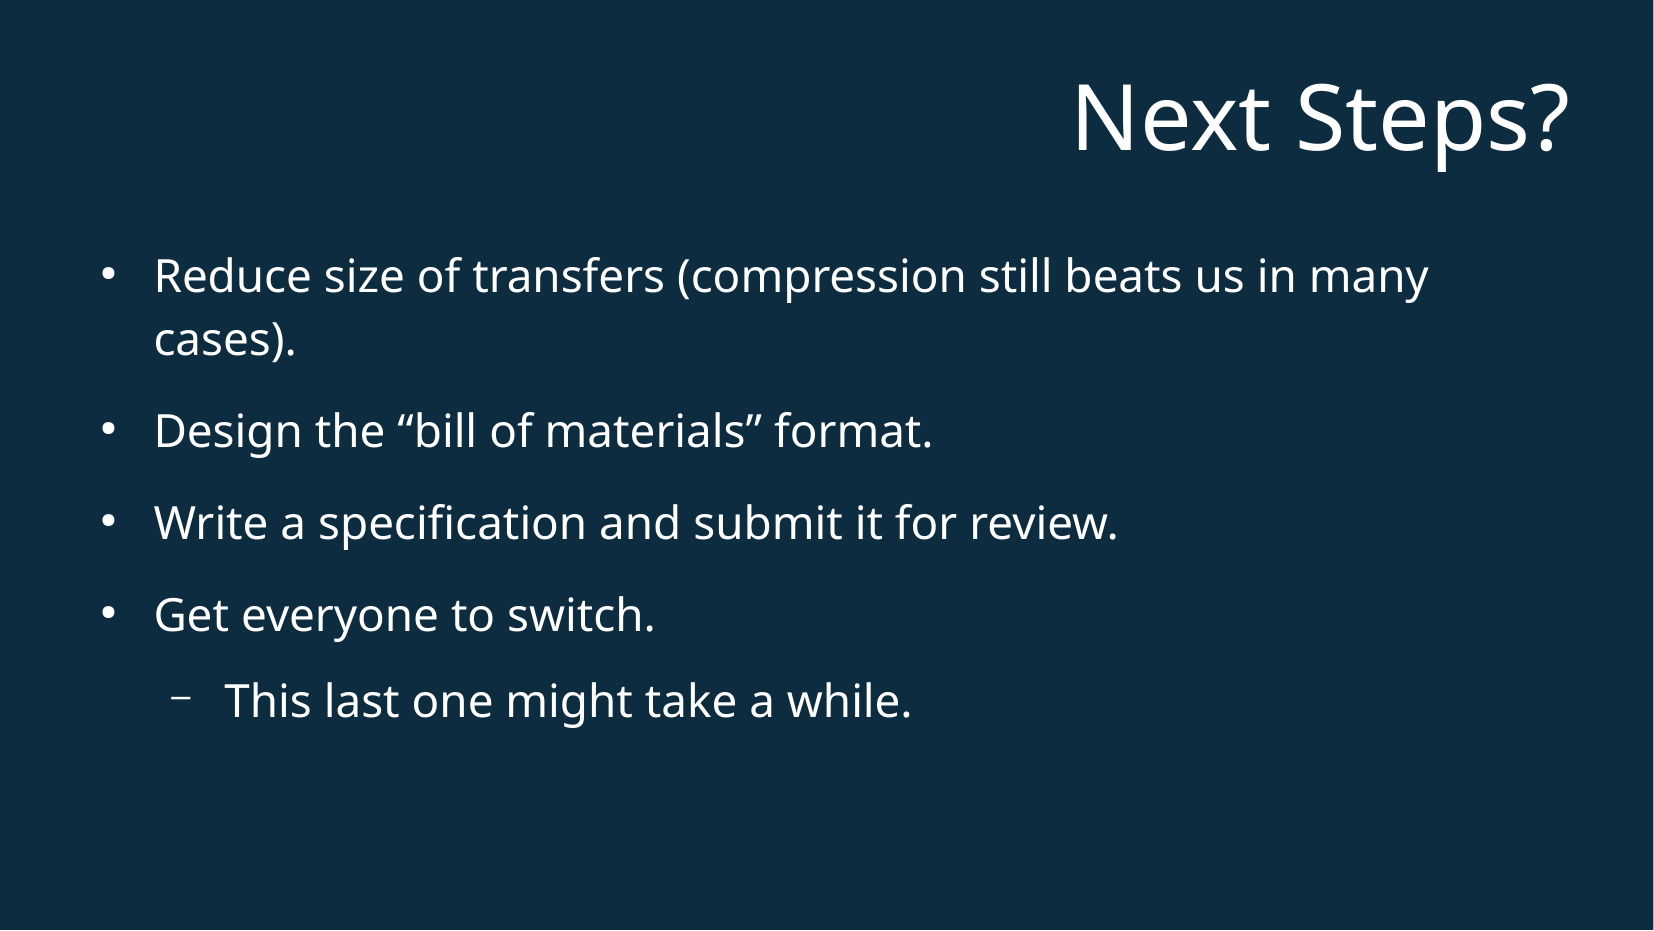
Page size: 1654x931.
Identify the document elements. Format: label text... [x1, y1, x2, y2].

title Next Steps? [82, 37, 1571, 193]
list Reduce size of transfers (compression still beats us in many cases). Design the “bill of materials” format. Write a specification and submit it for review. Get everyone to switch. This last one might take a while. [82, 217, 1571, 758]
